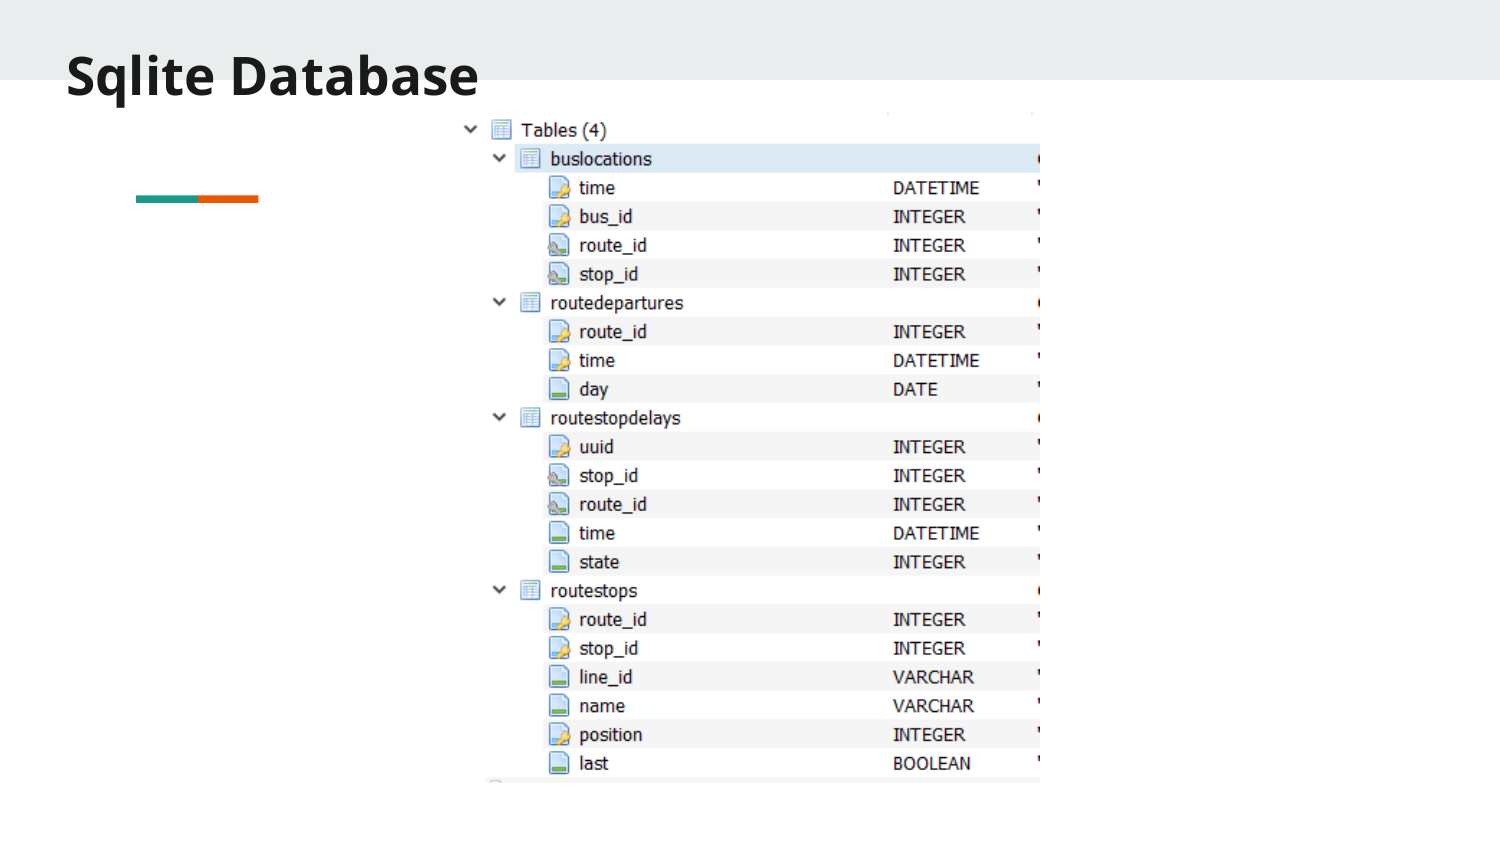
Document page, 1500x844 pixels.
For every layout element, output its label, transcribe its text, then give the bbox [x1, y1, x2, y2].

title Sqlite Database [51, 27, 1449, 122]
picture [460, 111, 1040, 783]
